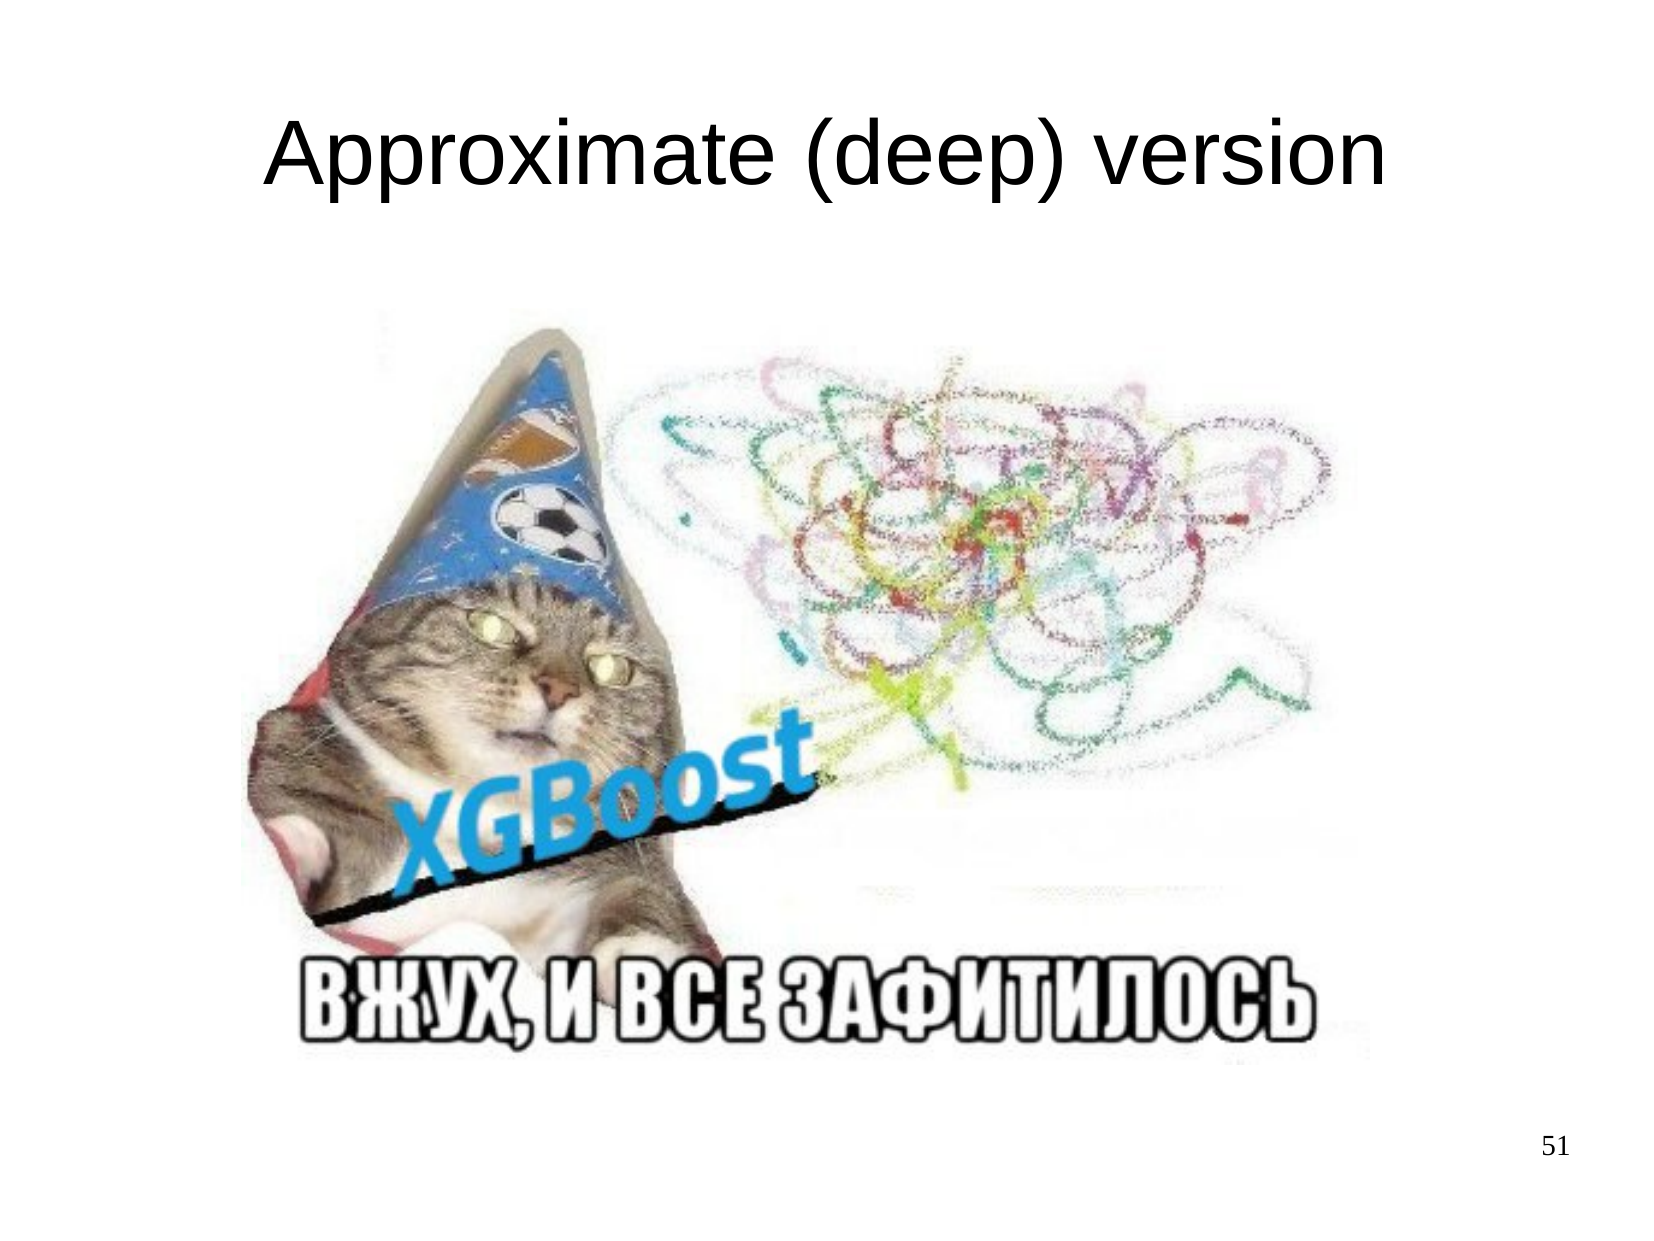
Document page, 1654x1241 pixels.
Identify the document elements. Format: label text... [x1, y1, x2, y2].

picture [241, 308, 1370, 1065]
title Approximate (deep) version [82, 49, 1571, 257]
